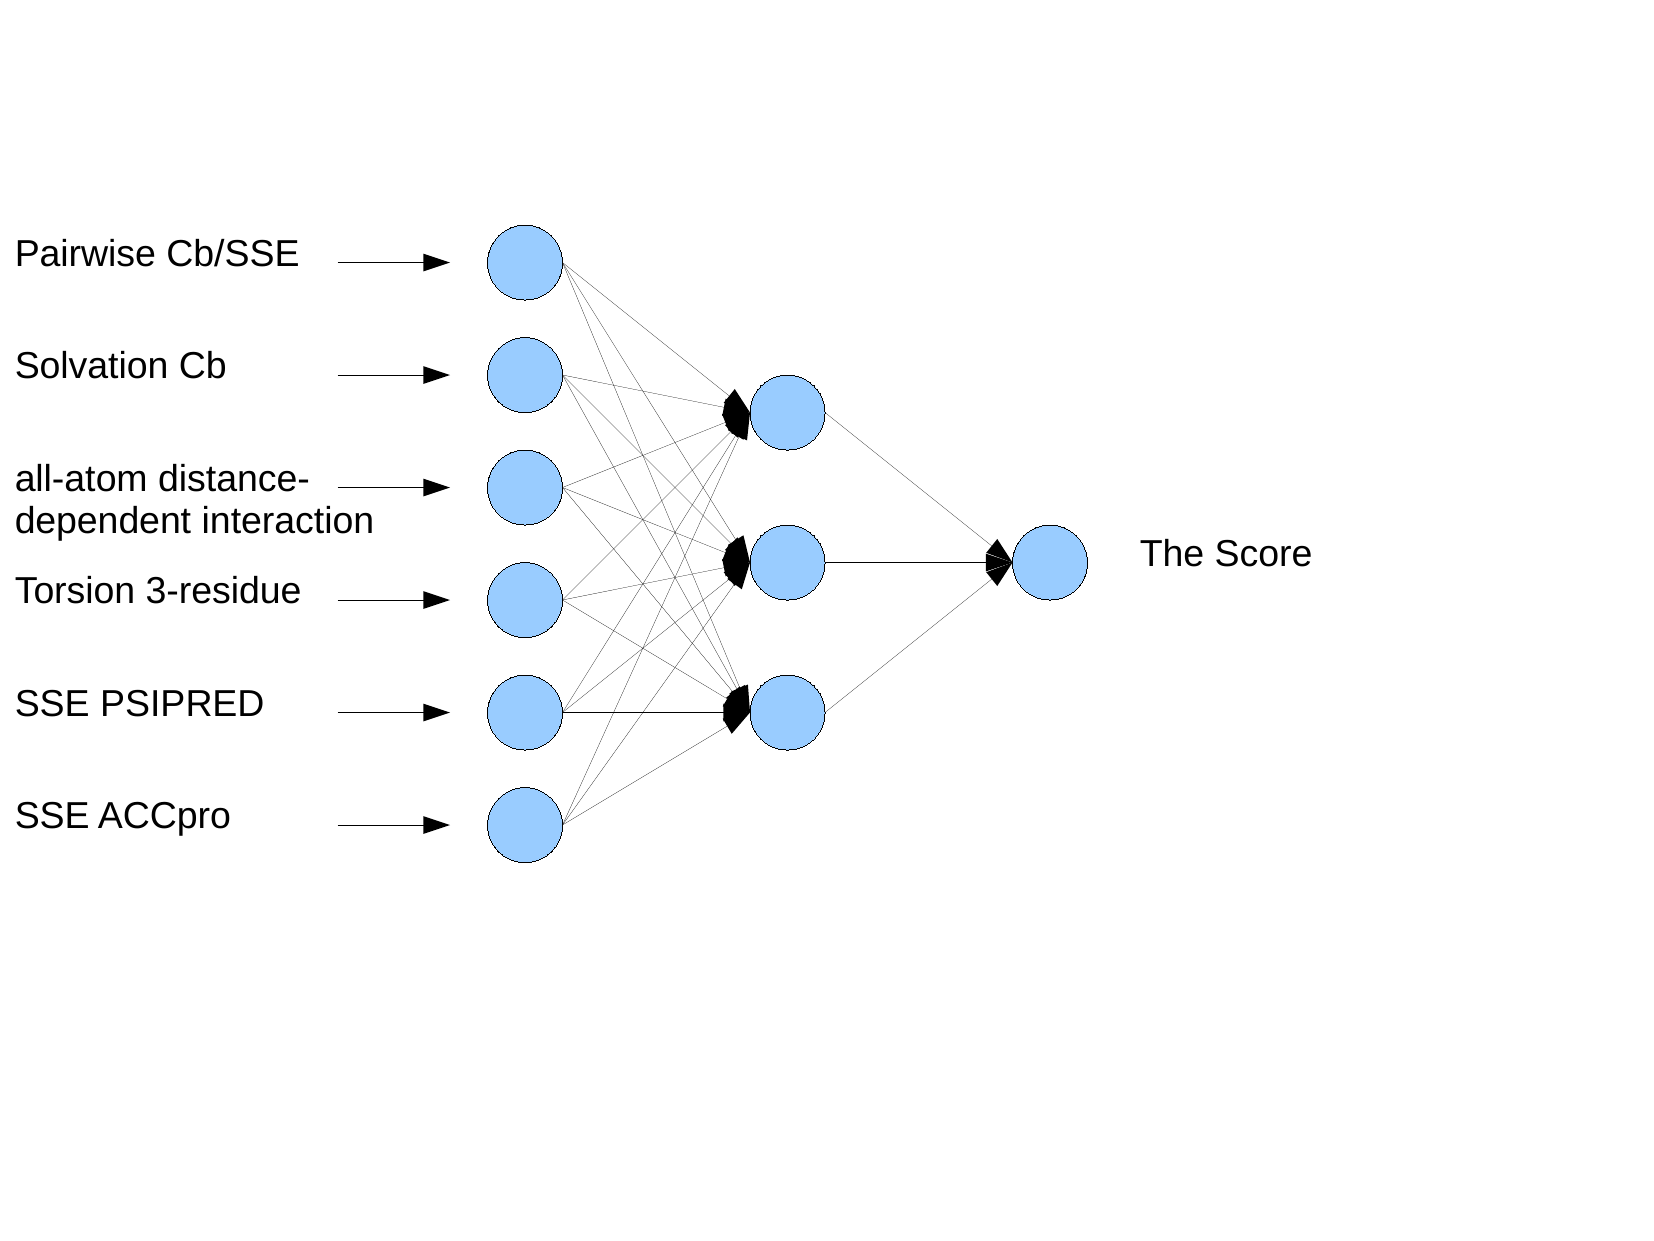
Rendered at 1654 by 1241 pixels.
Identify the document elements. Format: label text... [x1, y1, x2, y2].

text_box SSE ACCpro [0, 787, 376, 849]
text_box all-atom distance-dependent interaction [0, 450, 413, 558]
text_box SSE PSIPRED [0, 675, 376, 737]
text_box [487, 225, 563, 301]
text_box [487, 562, 563, 638]
text_box [750, 375, 826, 451]
text_box [487, 675, 563, 751]
text_box [487, 450, 563, 526]
text_box Torsion 3-residue [0, 562, 376, 624]
text_box [750, 525, 826, 601]
text_box [1012, 525, 1088, 601]
text_box [487, 787, 563, 863]
text_box The Score [1125, 525, 1351, 587]
text_box Solvation Cb [0, 337, 413, 399]
text_box [487, 337, 563, 413]
text_box [750, 675, 826, 751]
text_box Pairwise Cb/SSE [0, 225, 376, 287]
